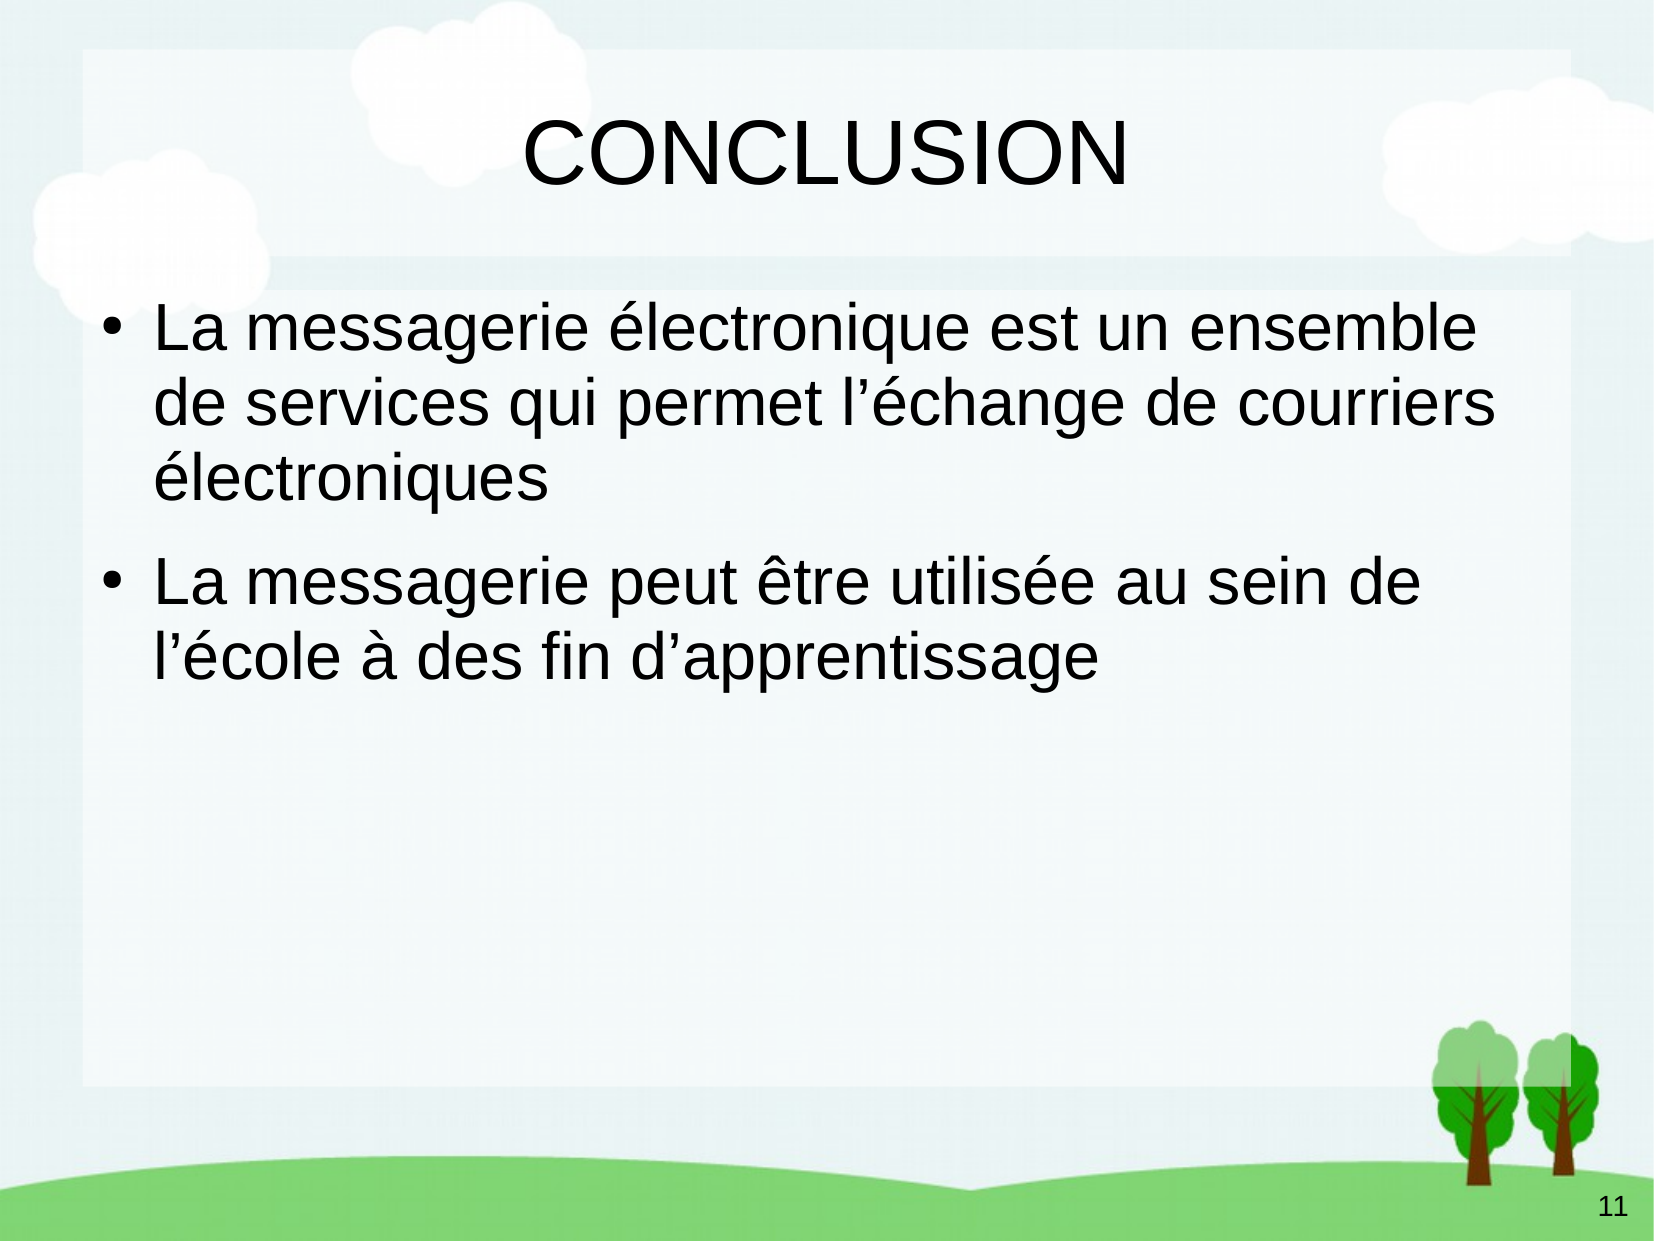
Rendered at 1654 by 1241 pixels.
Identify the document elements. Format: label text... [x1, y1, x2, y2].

picture [0, 0, 1654, 1241]
title CONCLUSION [82, 49, 1571, 257]
list La messagerie électronique est un ensemble de services qui permet l’échange de courriers électroniques La messagerie peut être utilisée au sein de l’école à des fin d’apprentissage [82, 290, 1571, 1087]
